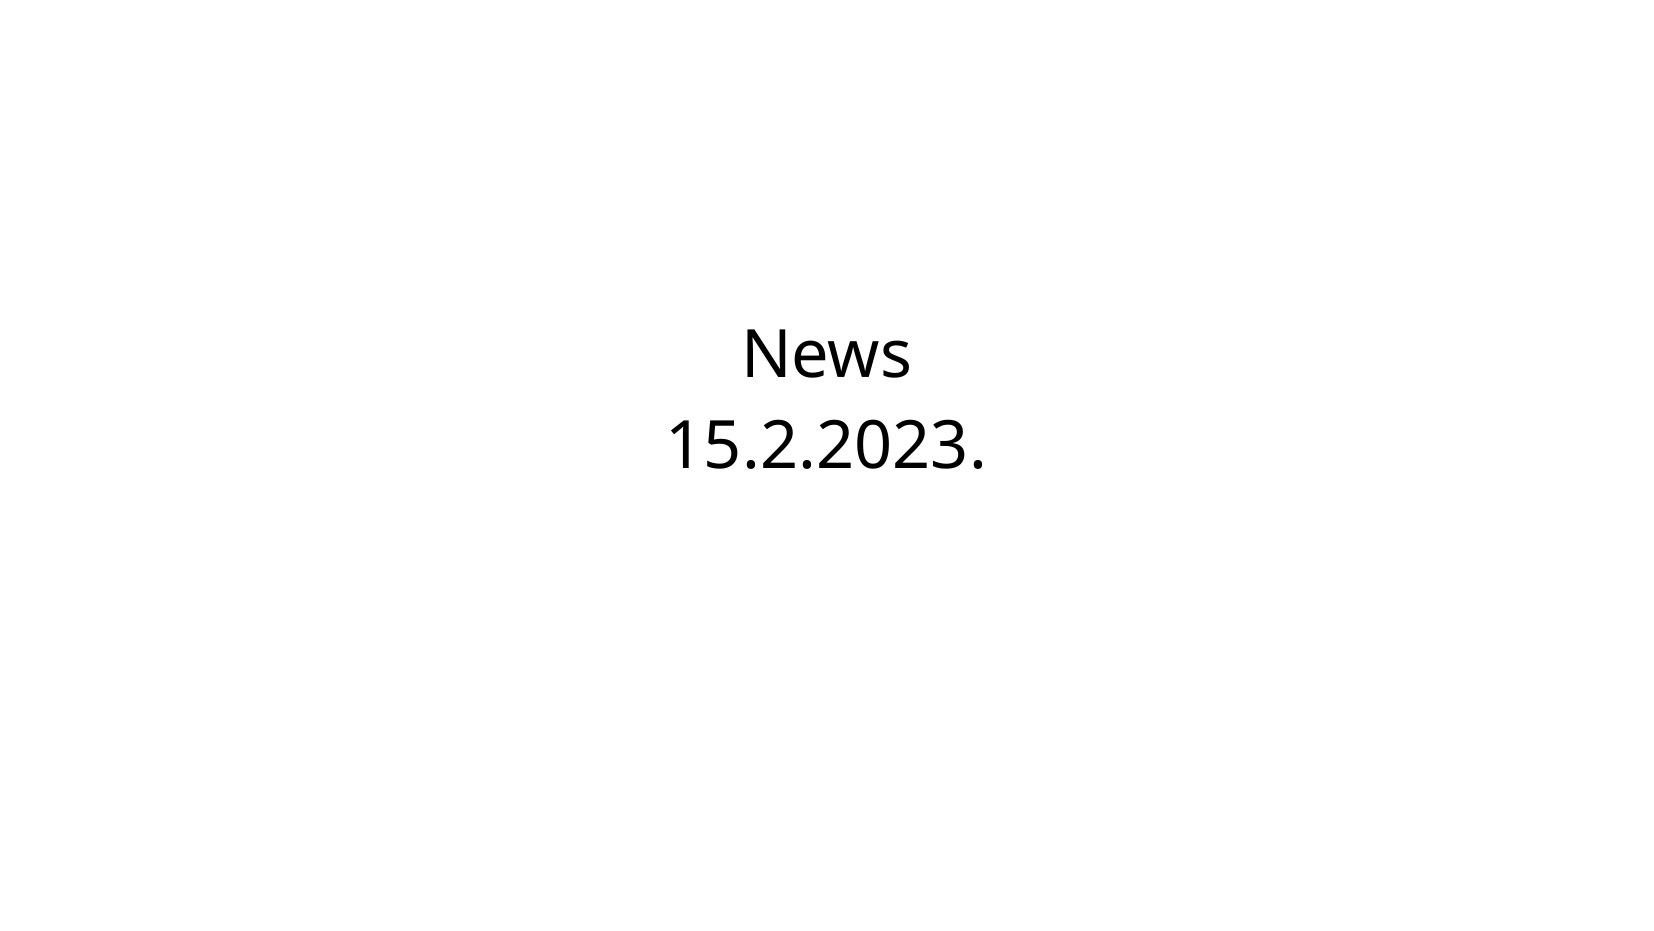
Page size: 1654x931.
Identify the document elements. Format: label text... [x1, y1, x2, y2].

subtitle News 15.2.2023. [82, 37, 1571, 757]
